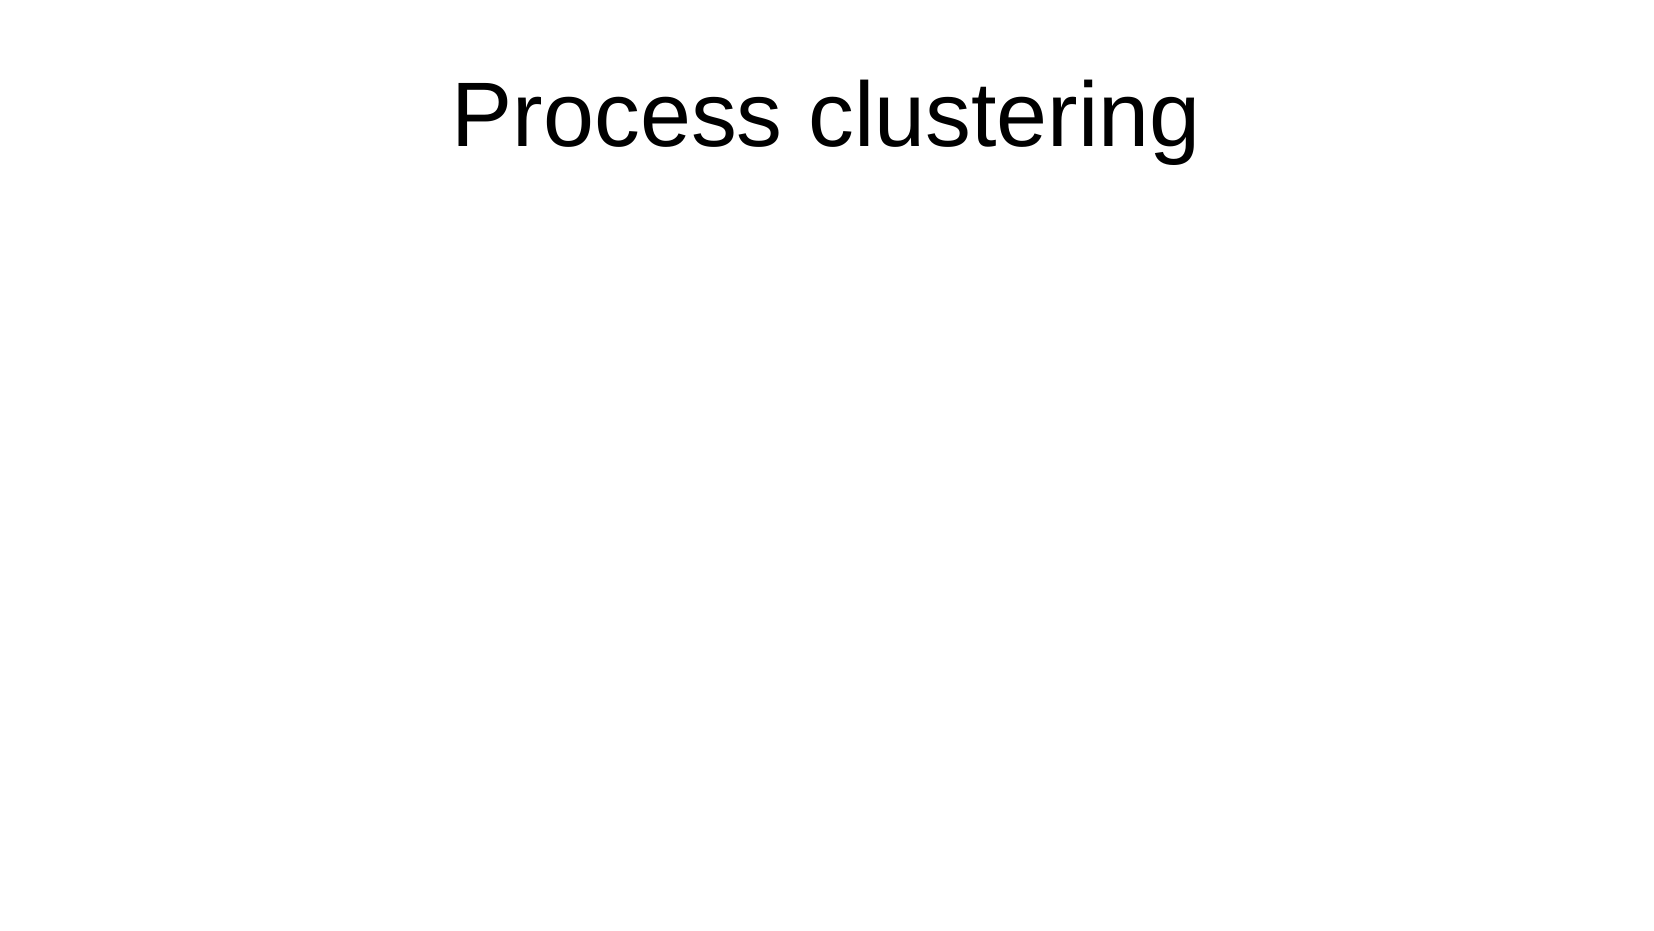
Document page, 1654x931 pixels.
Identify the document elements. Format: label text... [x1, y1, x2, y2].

title Process clustering [82, 37, 1571, 193]
